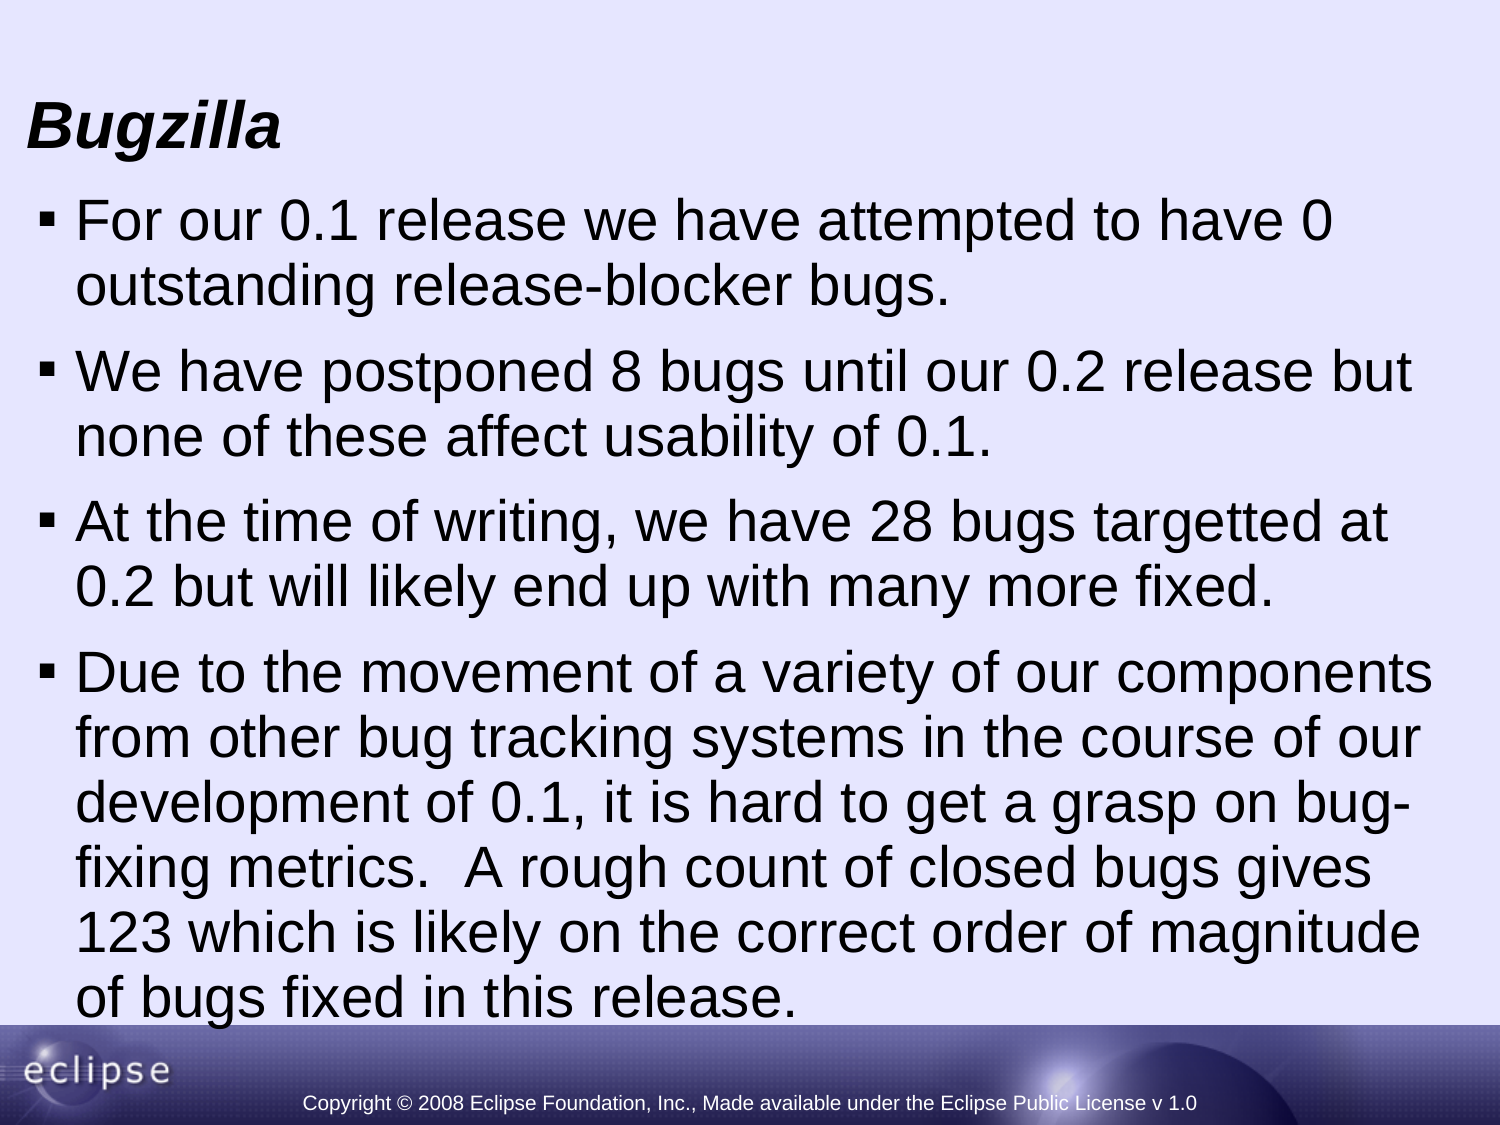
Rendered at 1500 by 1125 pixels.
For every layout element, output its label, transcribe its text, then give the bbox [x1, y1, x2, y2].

list For our 0.1 release we have attempted to have 0 outstanding release-blocker bugs. We have postponed 8 bugs until our 0.2 release but none of these affect usability of 0.1. At the time of writing, we have 28 bugs targetted at 0.2 but will likely end up with many more fixed. Due to the movement of a variety of our components from other bug tracking systems in the course of our development of 0.1, it is hard to get a grasp on bug-fixing metrics. A rough count of closed bugs gives 123 which is likely on the correct order of magnitude of bugs fixed in this release. [37, 187, 1463, 1116]
picture [0, 1025, 1500, 1125]
title Bugzilla [26, 84, 1474, 172]
